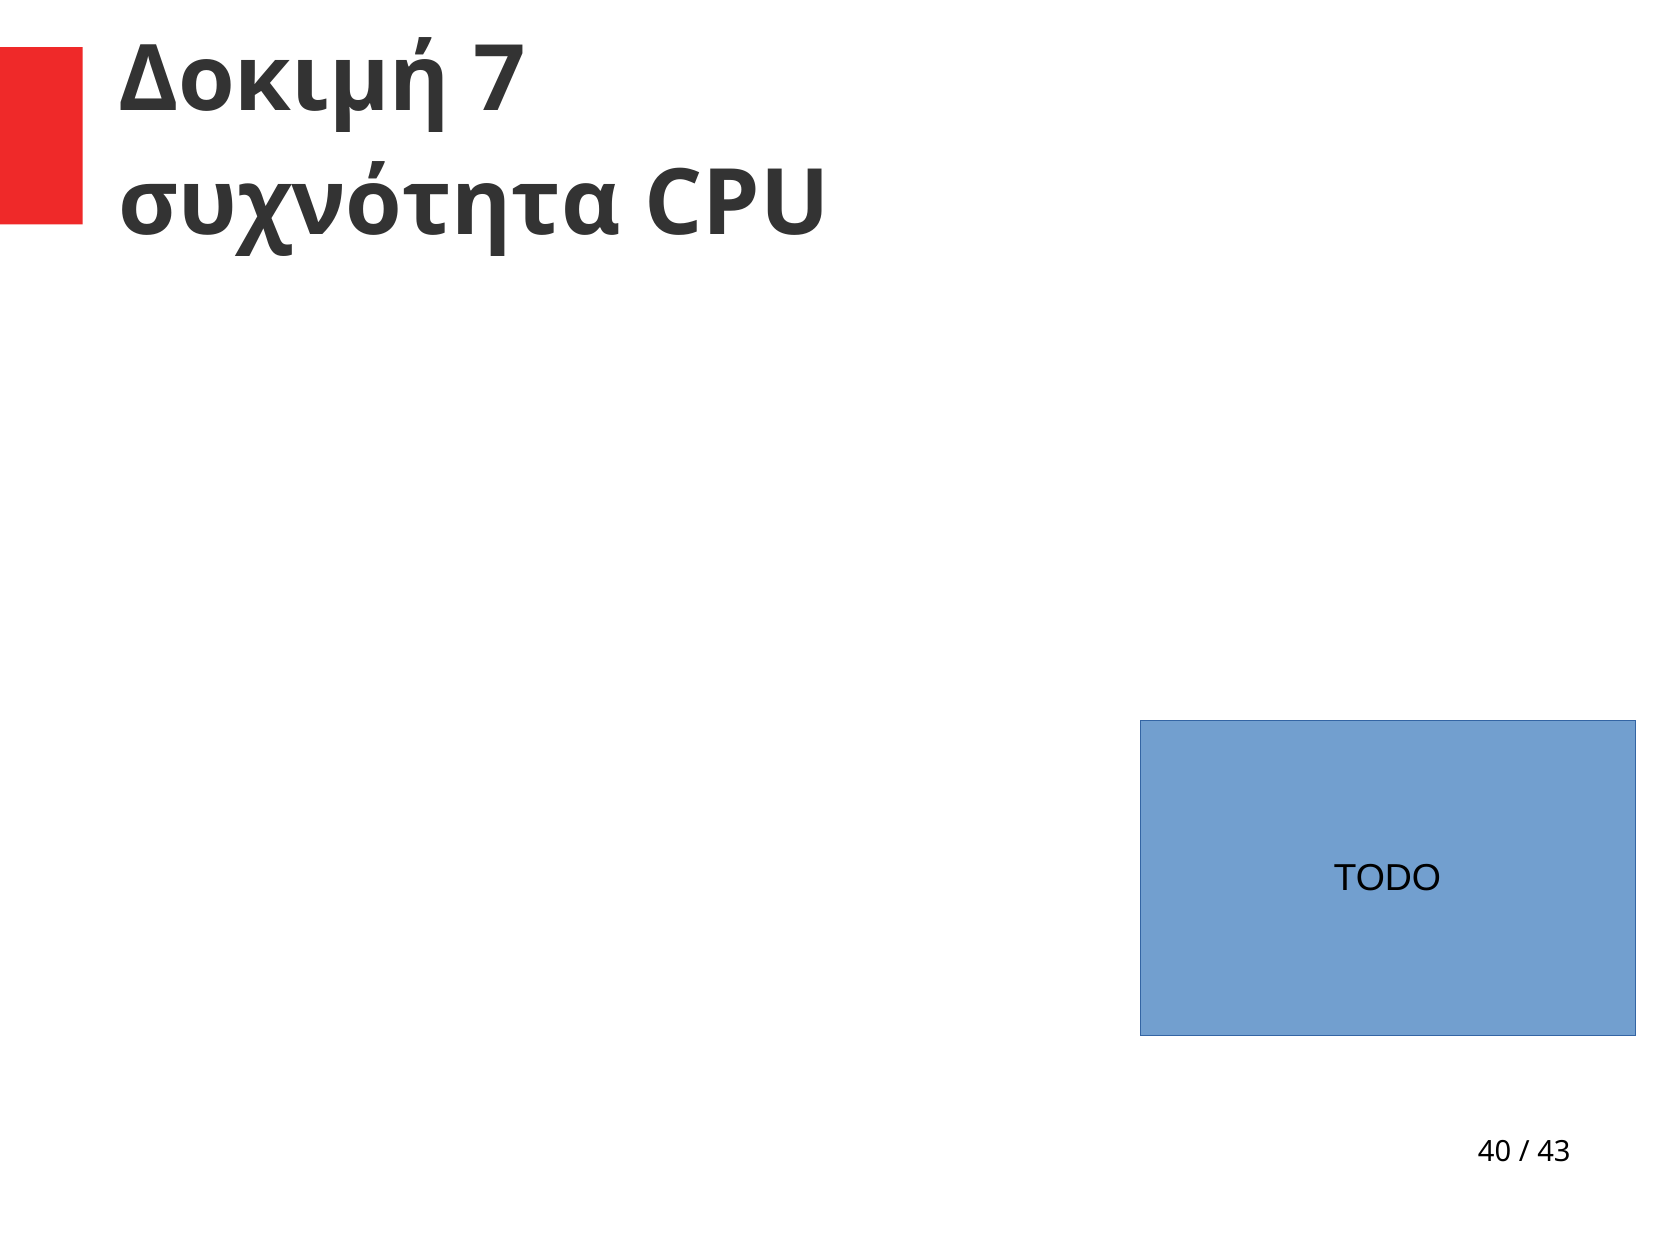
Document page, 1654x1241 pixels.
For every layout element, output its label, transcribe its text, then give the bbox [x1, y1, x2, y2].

text_box TODO [1140, 720, 1636, 1036]
title Δοκιμή 7 συχνότητα CPU [118, 30, 1606, 245]
